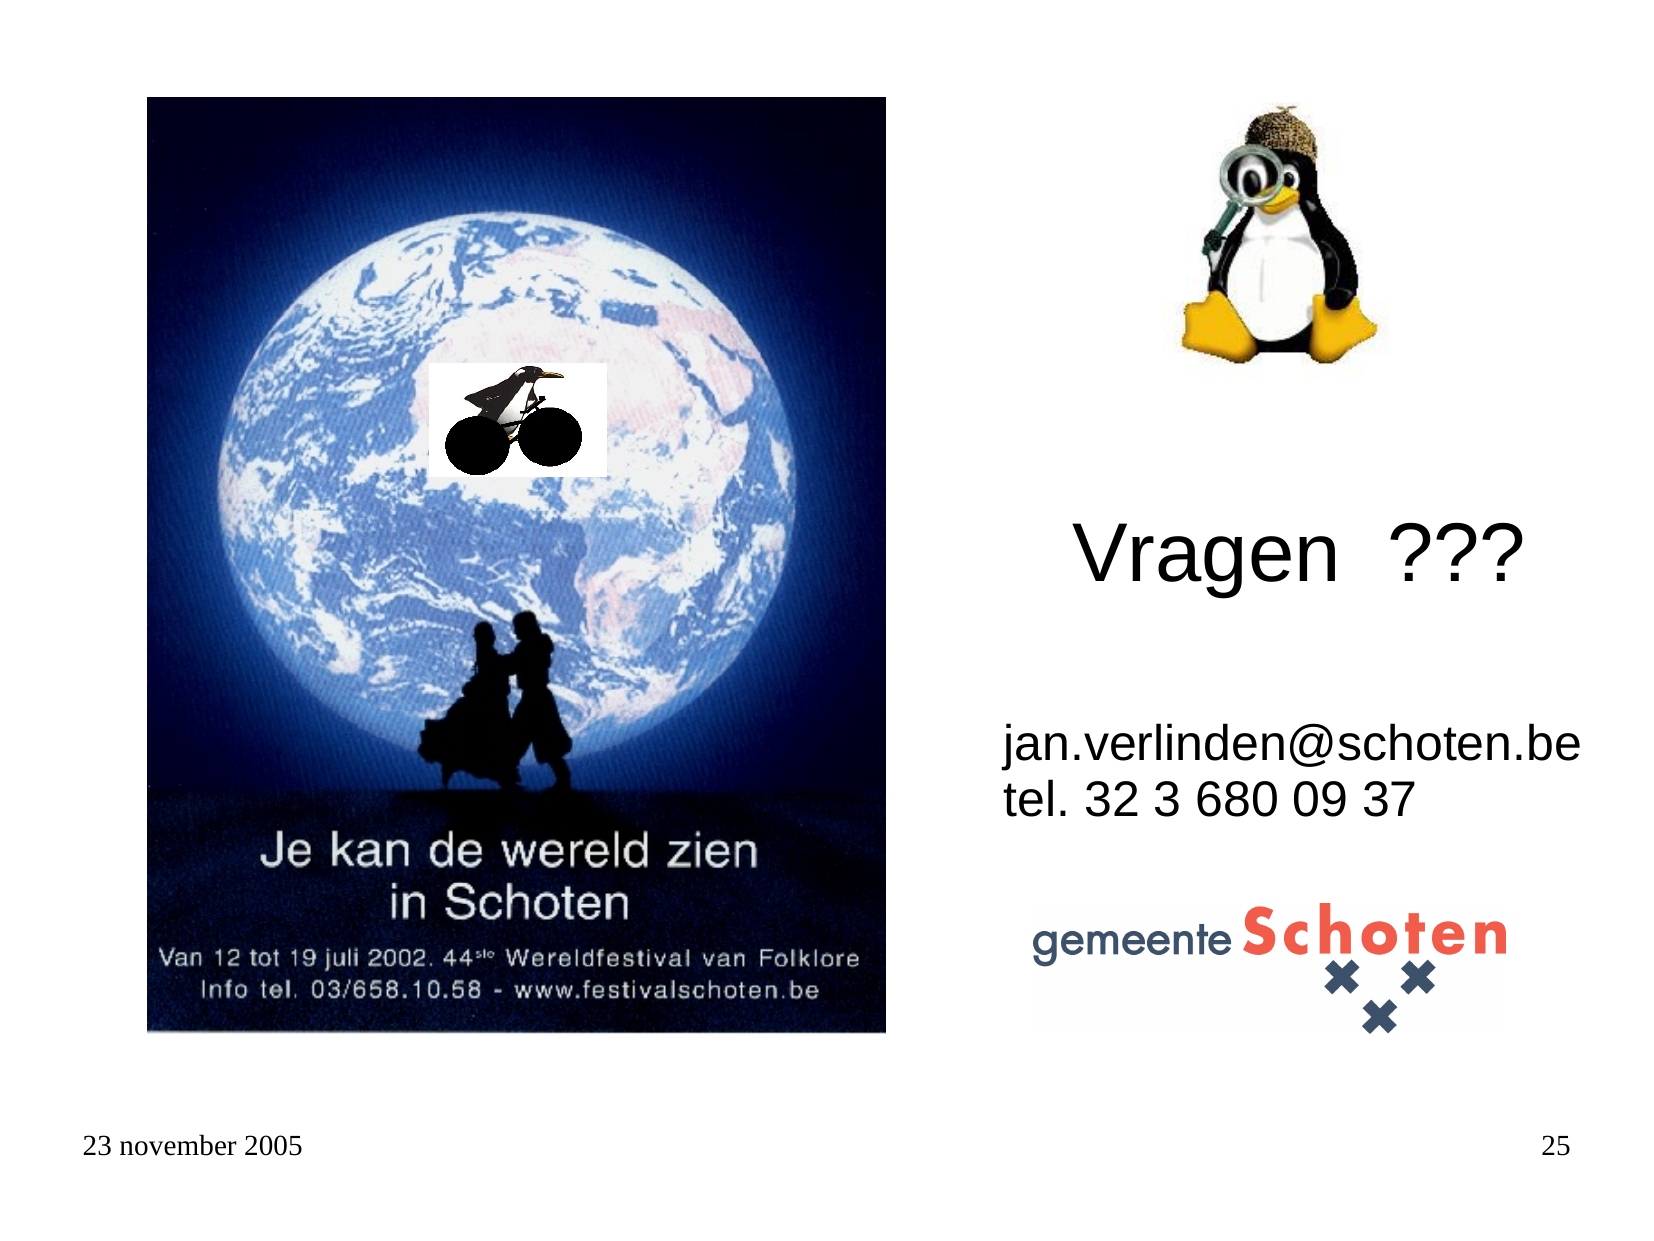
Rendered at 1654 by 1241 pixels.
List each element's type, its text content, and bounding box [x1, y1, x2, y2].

text_box jan.verlinden@schoten.be tel. 32 3 680 09 37 [1003, 715, 1583, 827]
text_box Vragen ??? [1033, 413, 1565, 693]
picture [1162, 102, 1418, 384]
picture [147, 97, 886, 1034]
picture [1033, 903, 1506, 1034]
